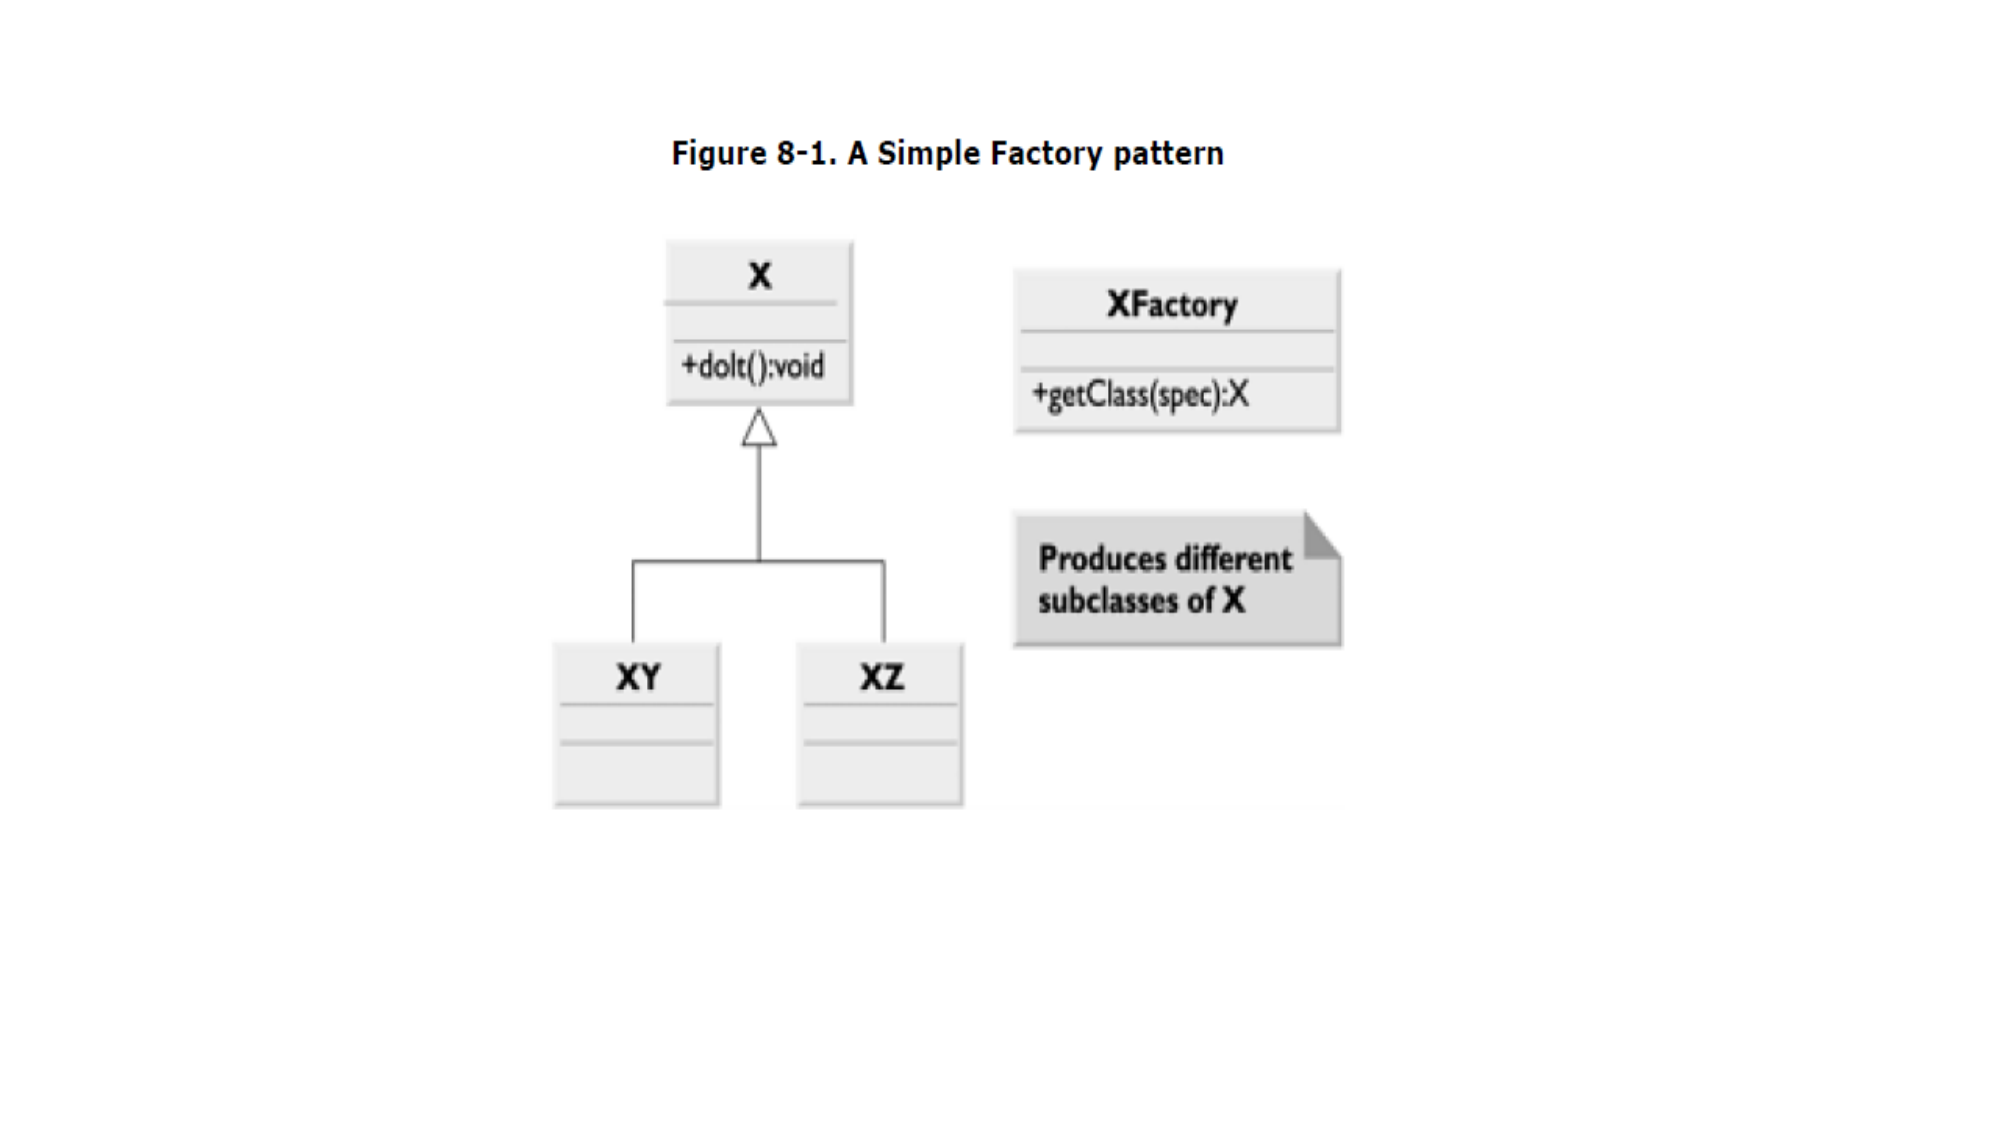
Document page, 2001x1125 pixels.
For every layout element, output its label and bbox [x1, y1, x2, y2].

picture [460, 102, 1540, 867]
